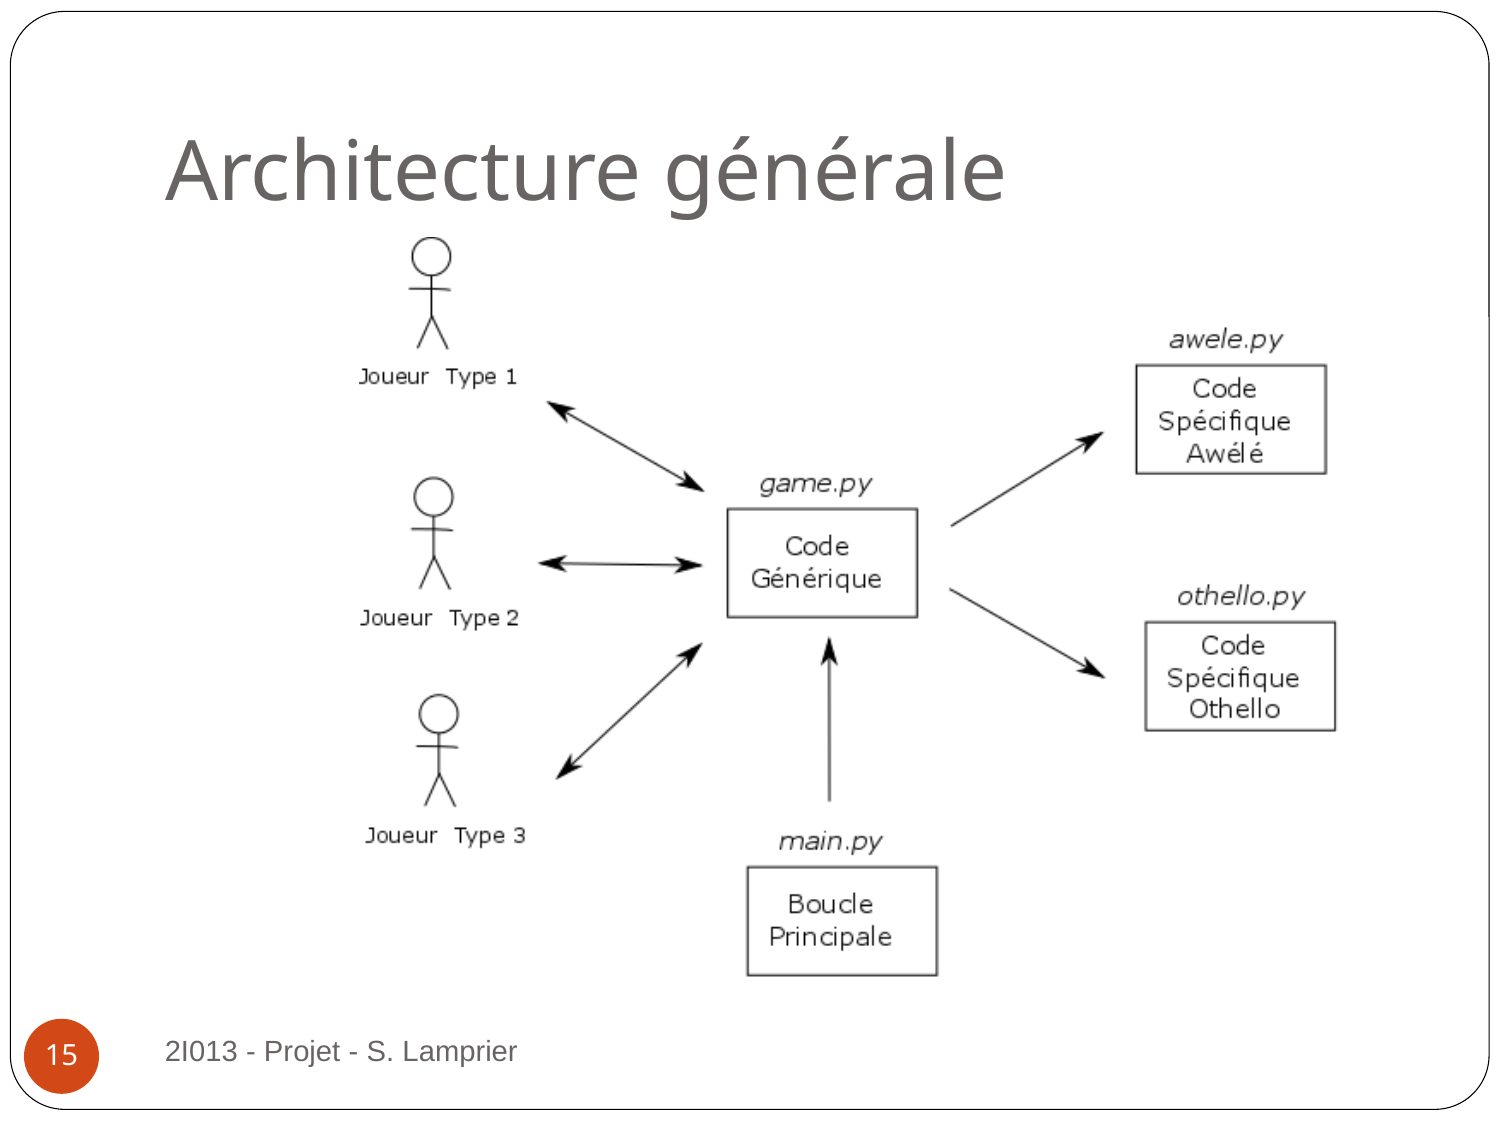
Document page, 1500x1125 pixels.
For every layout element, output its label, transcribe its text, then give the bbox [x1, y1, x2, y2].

title Architecture générale [150, 45, 1426, 233]
text_box <numéro> [23, 1018, 100, 1094]
picture [359, 237, 1338, 1095]
text_box 2I013 - Projet - S. Lamprier [149, 1012, 801, 1088]
